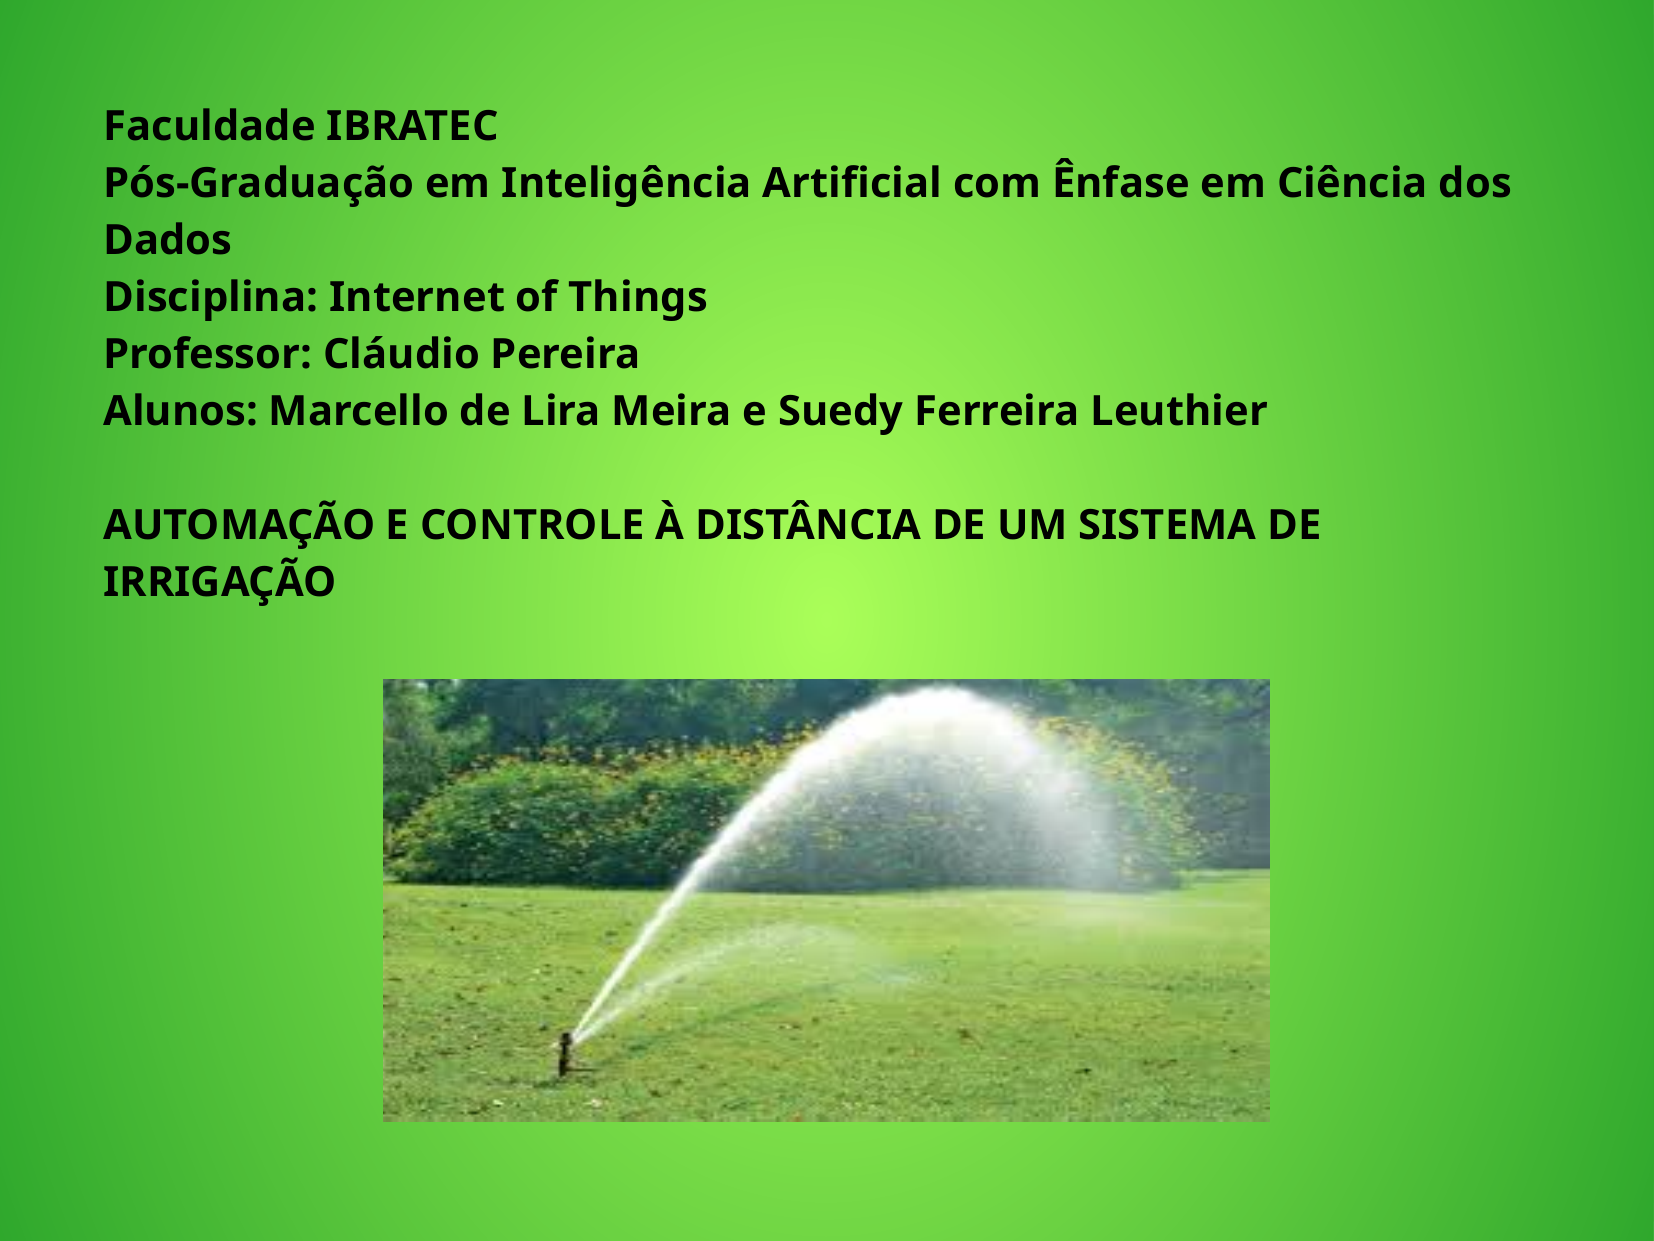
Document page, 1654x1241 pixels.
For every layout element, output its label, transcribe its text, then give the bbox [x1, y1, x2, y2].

text_box Faculdade IBRATEC Pós-Graduação em Inteligência Artificial com Ênfase em Ciência dos Dados Disciplina: Internet of Things Professor: Cláudio Pereira Alunos: Marcello de Lira Meira e Suedy Ferreira Leuthier AUTOMAÇÃO E CONTROLE À DISTÂNCIA DE UM SISTEMA DE IRRIGAÇÃO [88, 88, 1565, 1182]
picture [383, 679, 1270, 1123]
